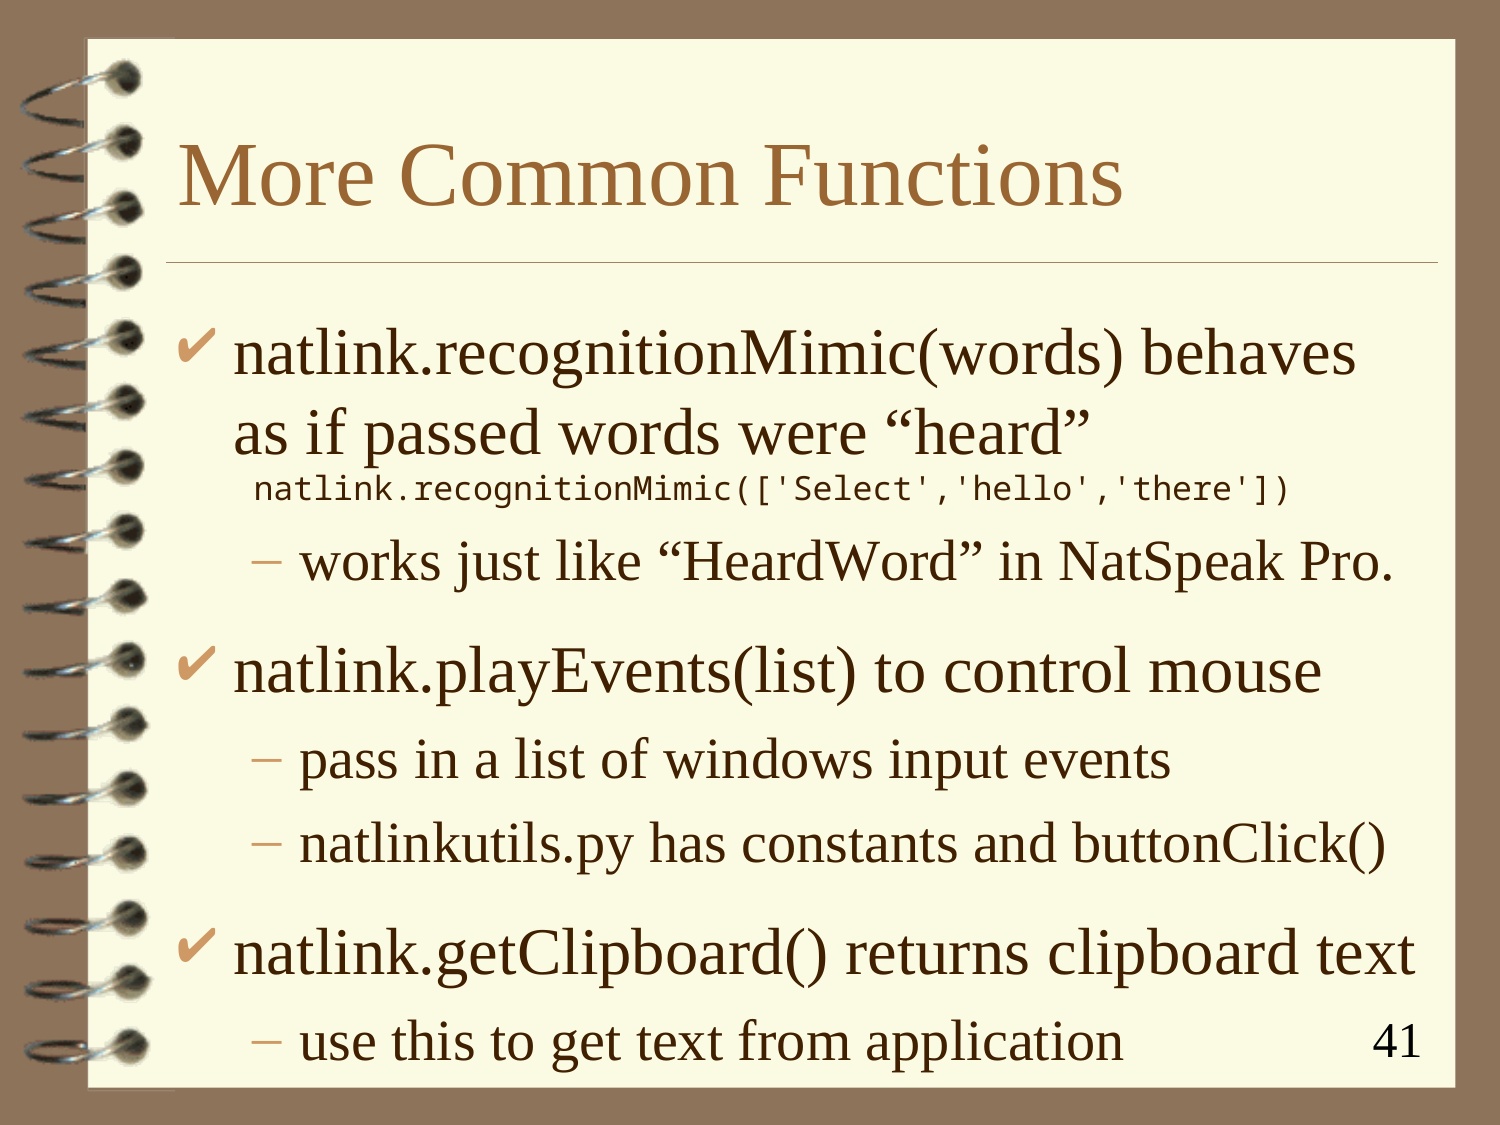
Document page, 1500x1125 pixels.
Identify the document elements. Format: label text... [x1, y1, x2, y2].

title More Common Functions [162, 74, 1438, 263]
list natlink.recognitionMimic(words) behaves as if passed words were “heard” natlink.recognitionMimic(['Select','hello','there']) works just like “HeardWord” in NatSpeak Pro. natlink.playEvents(list) to control mouse pass in a list of windows input events natlinkutils.py has constants and buttonClick() natlink.getClipboard() returns clipboard text use this to get text from application [162, 299, 1438, 976]
picture [0, 0, 175, 1125]
